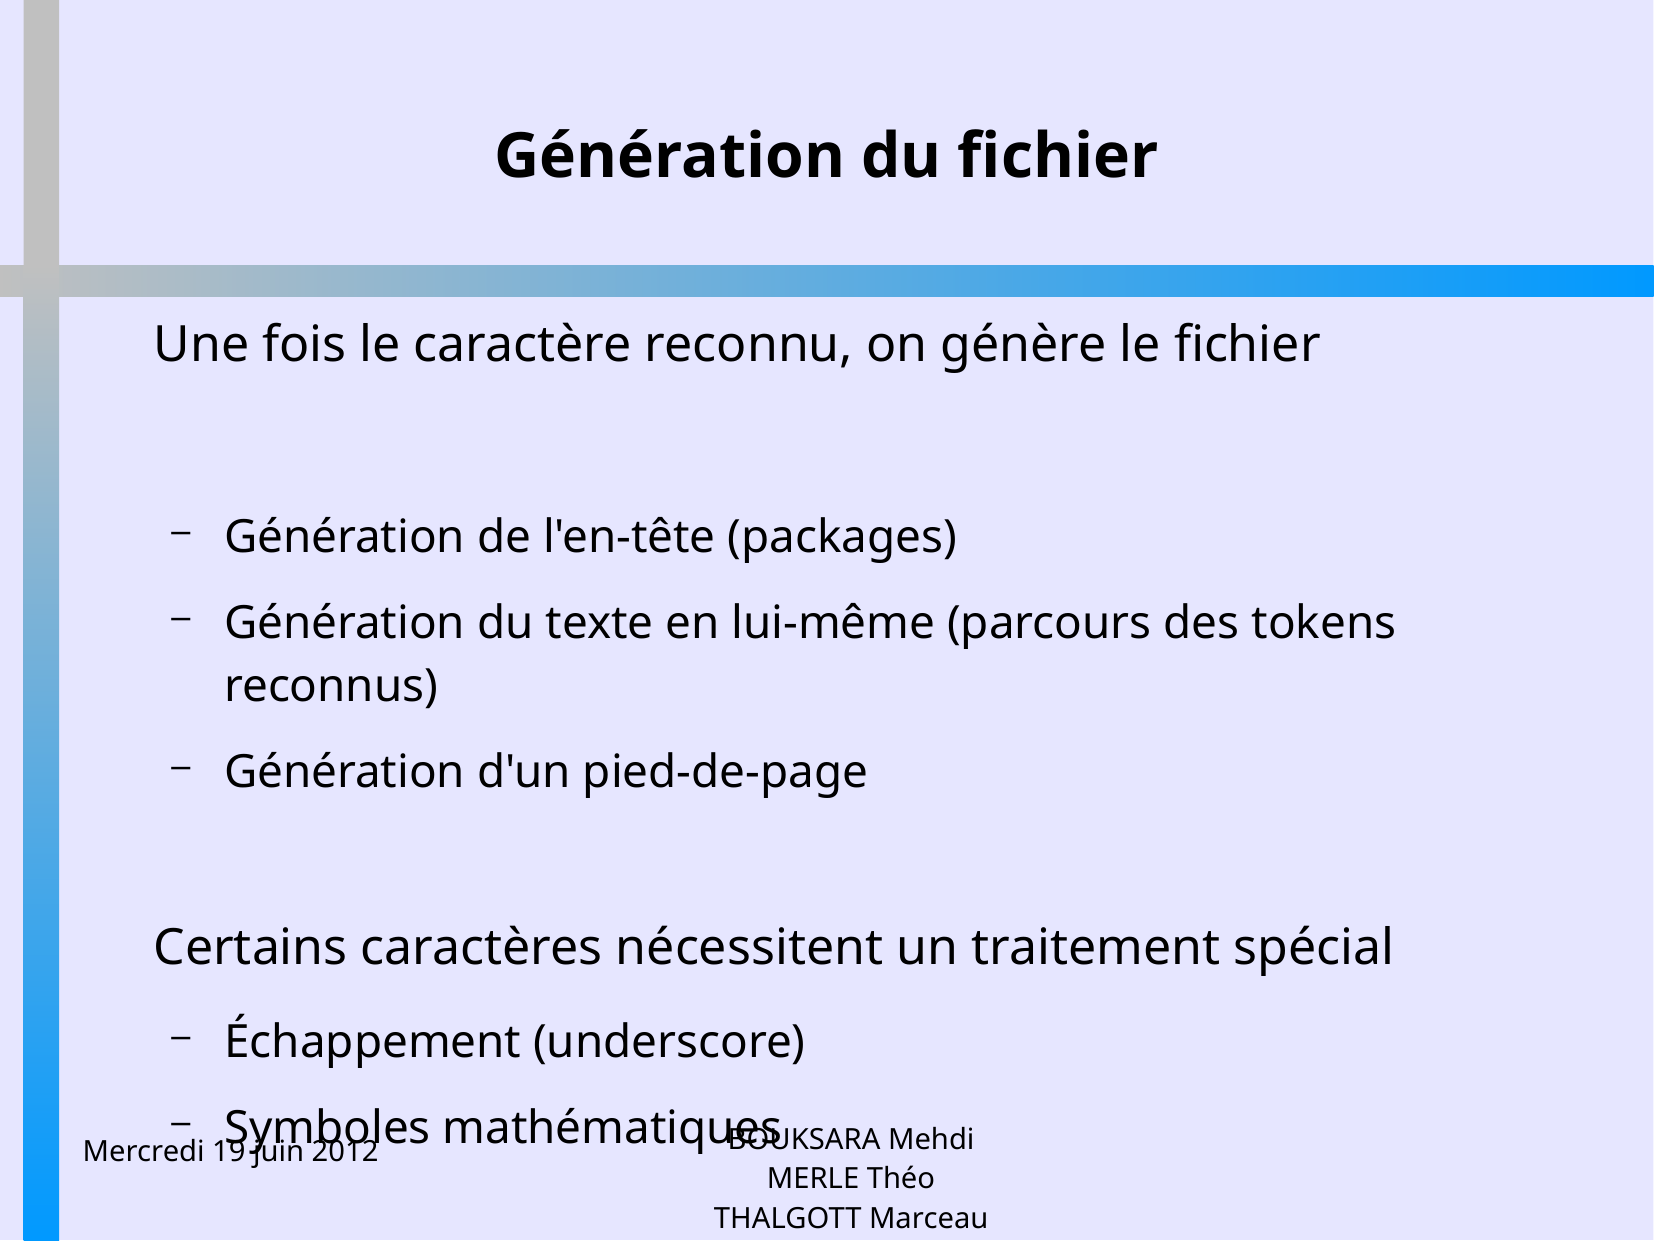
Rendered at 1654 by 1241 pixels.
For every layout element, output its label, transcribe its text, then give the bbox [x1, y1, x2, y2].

list Une fois le caractère reconnu, on génère le fichier Génération de l'en-tête (packages) Génération du texte en lui-même (parcours des tokens reconnus) Génération d'un pied-de-page Certains caractères nécessitent un traitement spécial Échappement (underscore) Symboles mathématiques [82, 307, 1571, 1127]
title Génération du fichier [82, 49, 1571, 257]
